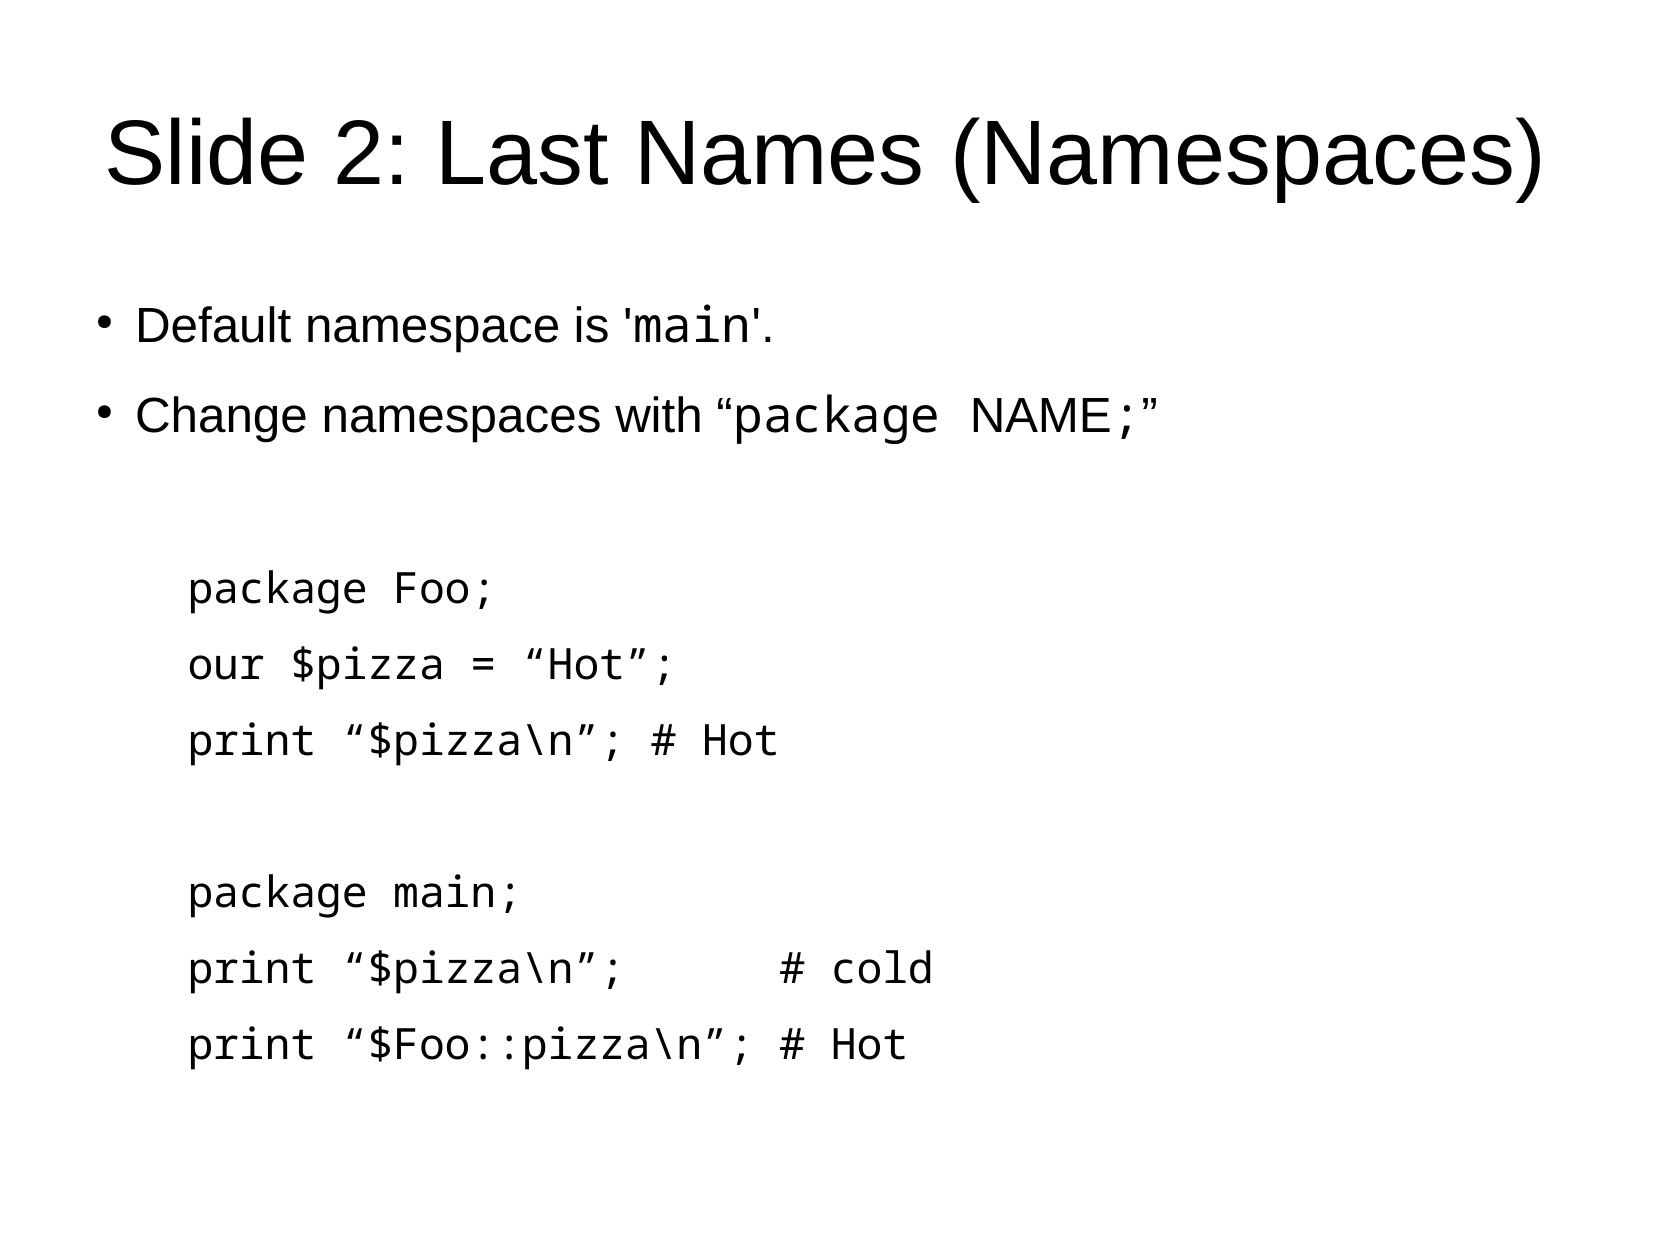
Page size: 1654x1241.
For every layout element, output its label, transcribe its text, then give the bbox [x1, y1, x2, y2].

title Slide 2: Last Names (Namespaces) [82, 49, 1571, 257]
list Default namespace is 'main'. Change namespaces with “package NAME;” package Foo; our $pizza = “Hot”; print “$pizza\n”; # Hot package main; print “$pizza\n”; # cold print “$Foo::pizza\n”; # Hot [82, 290, 1571, 1081]
